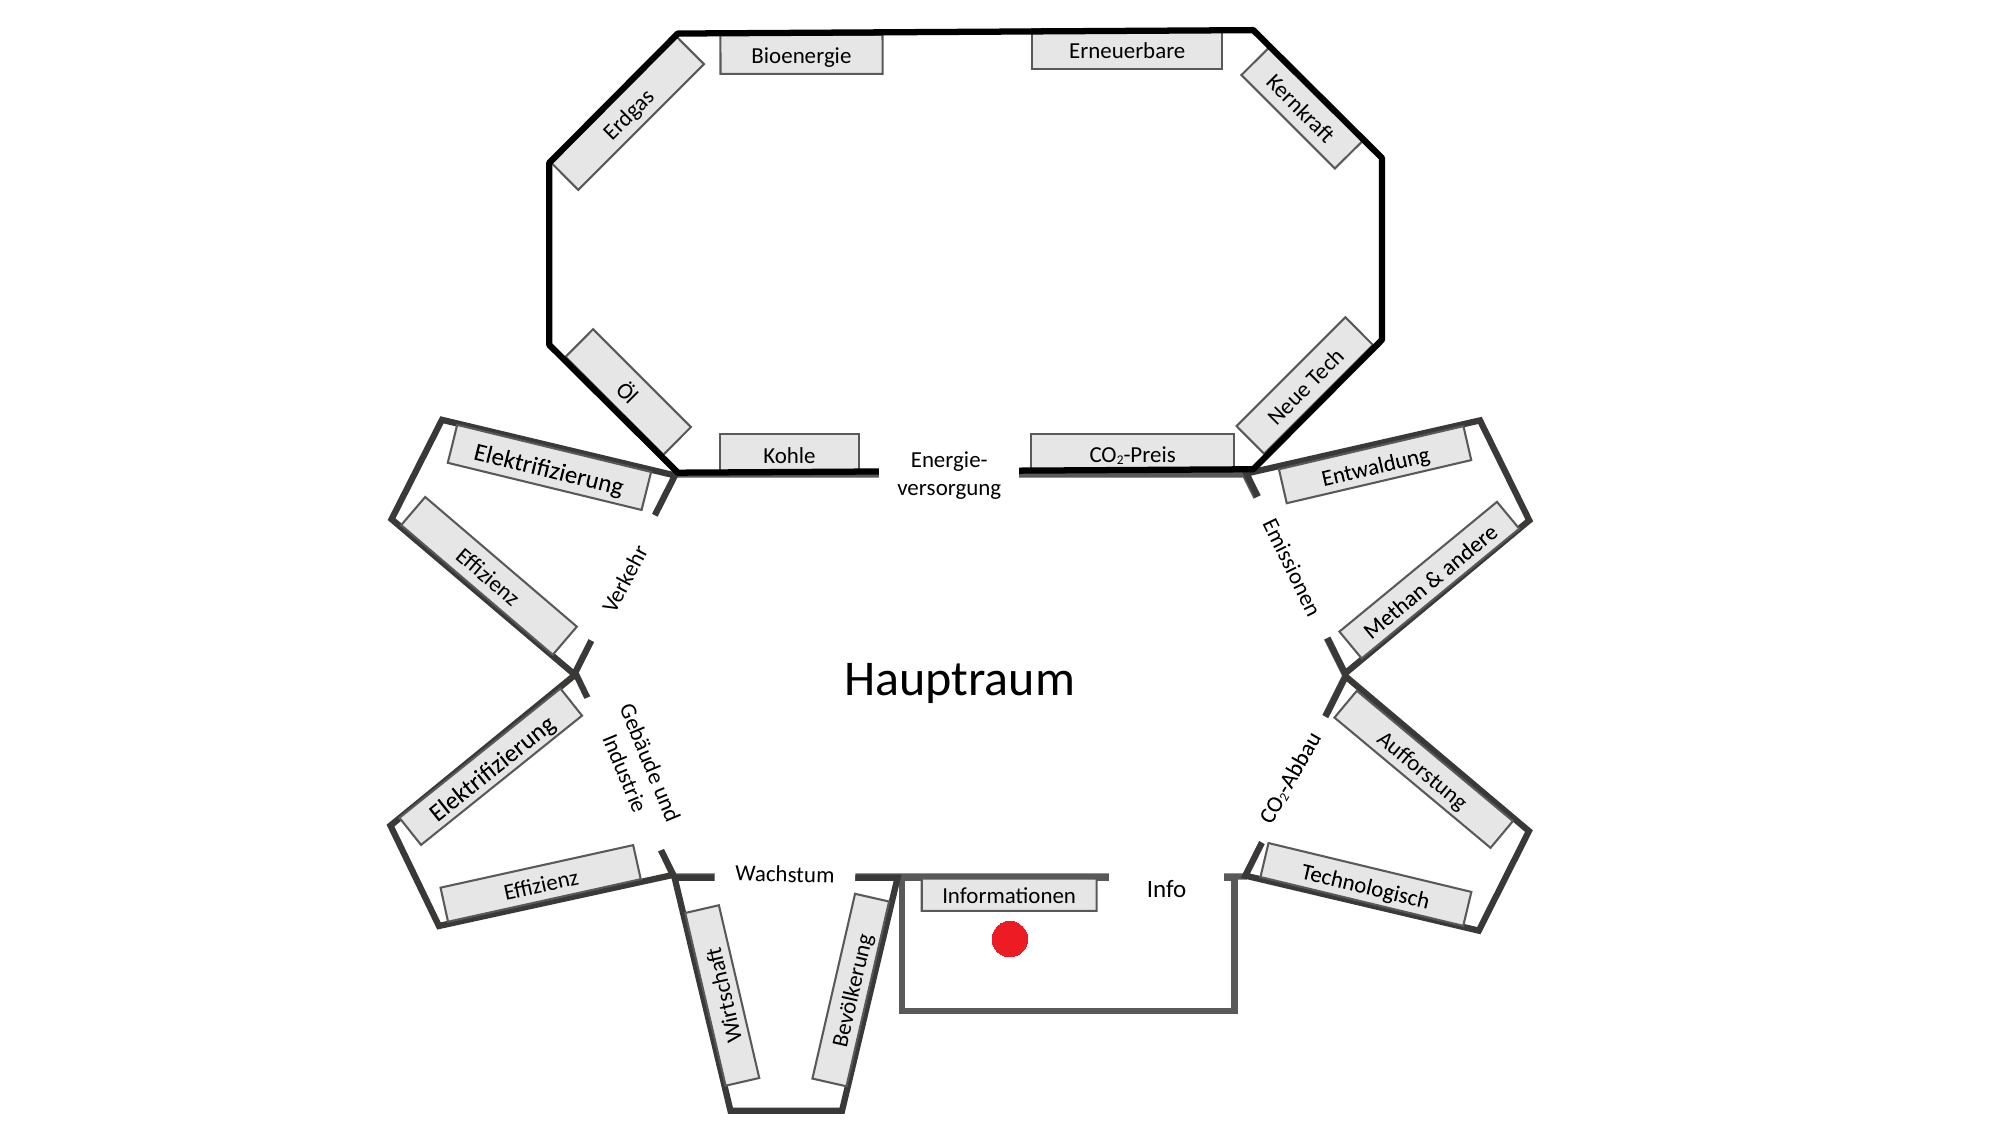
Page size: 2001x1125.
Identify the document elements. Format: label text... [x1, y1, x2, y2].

text_box Kohle [720, 434, 859, 469]
text_box [992, 921, 1028, 957]
text_box CO2-Preis [1031, 433, 1235, 467]
text_box Elektrifizierung [399, 688, 583, 845]
text_box Technologisch [1260, 843, 1472, 926]
text_box Bioenergie [720, 36, 883, 74]
text_box Wirtschaft [685, 905, 760, 1086]
text_box Hauptraum [575, 474, 1346, 877]
text_box Info [1110, 864, 1224, 911]
text_box Aufforstung [1334, 690, 1513, 848]
text_box Öl [566, 329, 691, 454]
text_box [390, 419, 675, 926]
text_box Gebäude und Industrie [581, 680, 697, 856]
text_box Effizienz [440, 845, 641, 922]
text_box Energie-versorgung [880, 444, 1019, 500]
text_box Effizienz [401, 497, 577, 655]
text_box Kernkraft [1241, 49, 1361, 169]
text_box Methan & andere [1339, 501, 1520, 659]
text_box Neue Tech [1236, 317, 1372, 454]
text_box [1396, 618, 1412, 632]
text_box [1245, 676, 1529, 931]
text_box CO2-Abbau [1230, 703, 1347, 845]
text_box Wachstum [715, 843, 855, 903]
text_box [1246, 420, 1530, 619]
text_box Elektrifizierung [447, 424, 652, 510]
text_box Verkehr [570, 508, 681, 653]
text_box [1327, 632, 1395, 674]
text_box Entwaldung [1278, 426, 1472, 504]
text_box Erdgas [553, 38, 704, 190]
text_box [674, 877, 898, 1111]
text_box Bevölkerung [812, 893, 890, 1087]
text_box Informationen [921, 877, 1097, 911]
text_box Emissionen [1232, 486, 1353, 650]
text_box Erneuerbare [1032, 34, 1223, 69]
